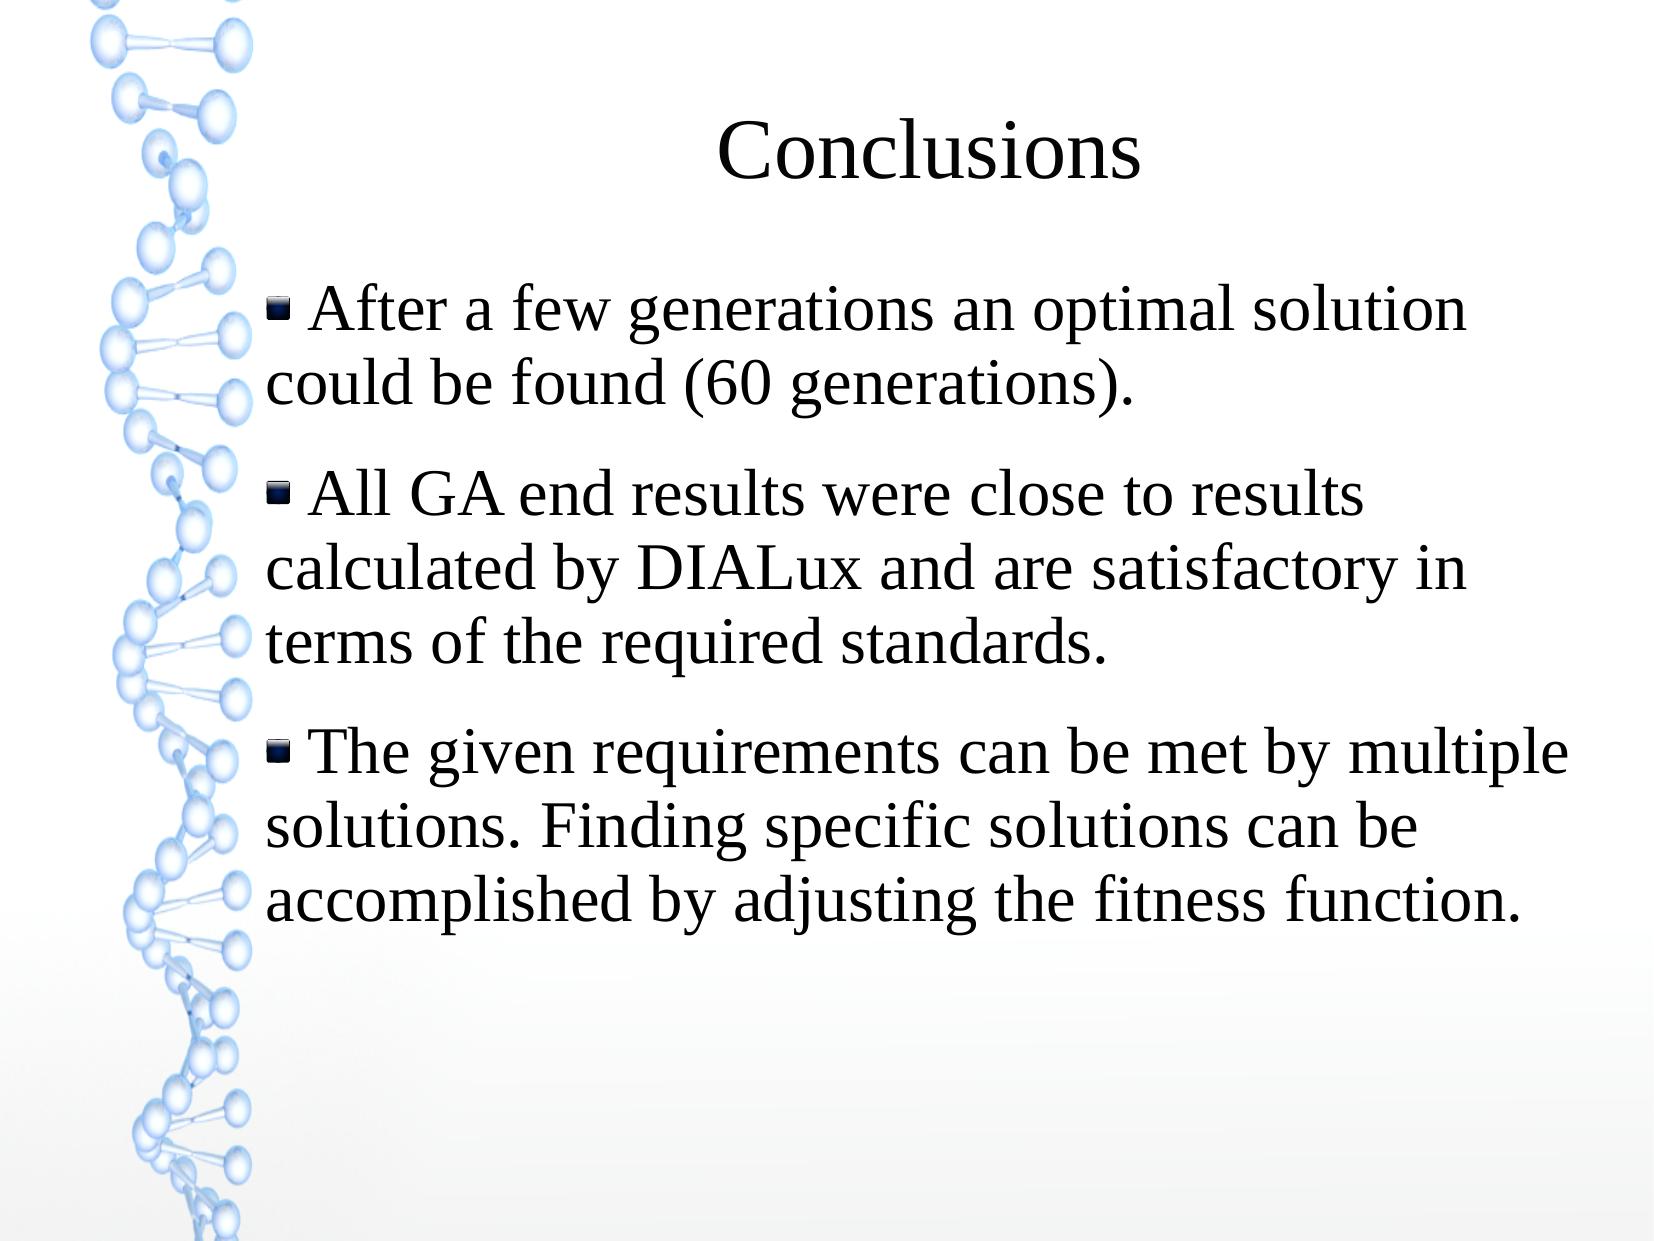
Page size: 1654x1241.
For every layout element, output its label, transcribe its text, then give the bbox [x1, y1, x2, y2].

picture [0, 0, 1654, 1241]
subtitle After a few generations an optimal solution could be found (60 generations). All GA end results were close to results calculated by DIALux and are satisfactory in terms of the required standards. The given requirements can be met by multiple solutions. Finding specific solutions can be accomplished by adjusting the fitness function. [265, 271, 1595, 1047]
title Conclusions [265, 47, 1595, 252]
